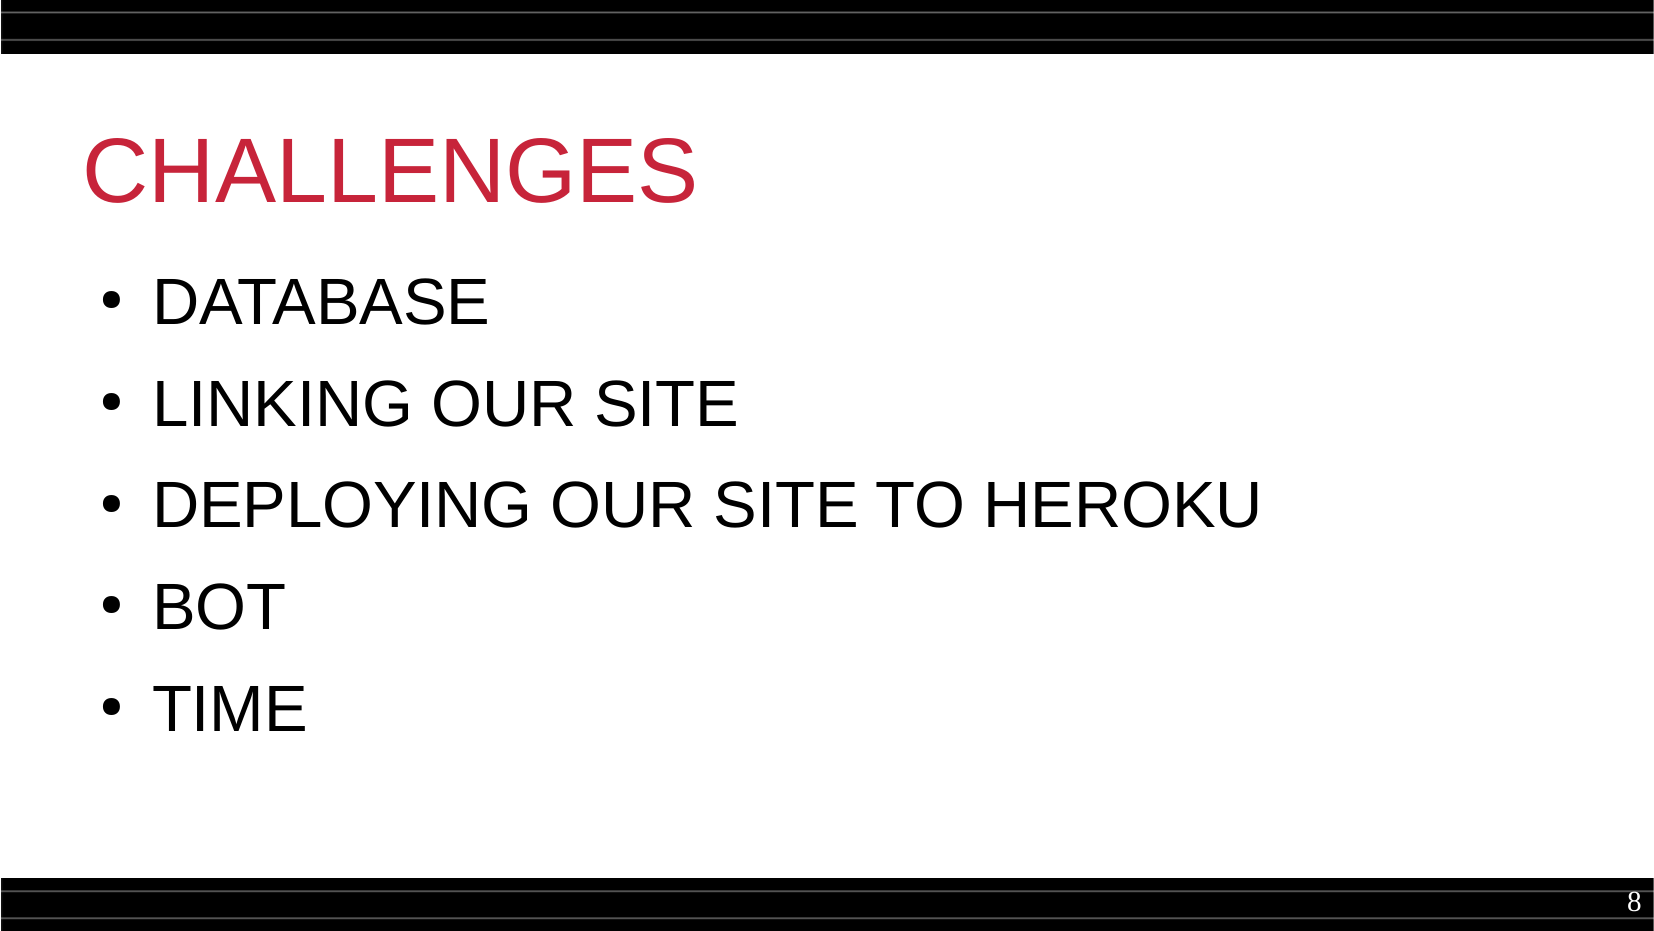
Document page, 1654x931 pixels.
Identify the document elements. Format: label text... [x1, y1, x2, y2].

picture [1, 878, 1654, 931]
picture [1, 0, 1654, 54]
list DATABASE LINKING OUR SITE DEPLOYING OUR SITE TO HEROKU BOT TIME [82, 265, 1571, 752]
title CHALLENGES [82, 92, 1571, 249]
